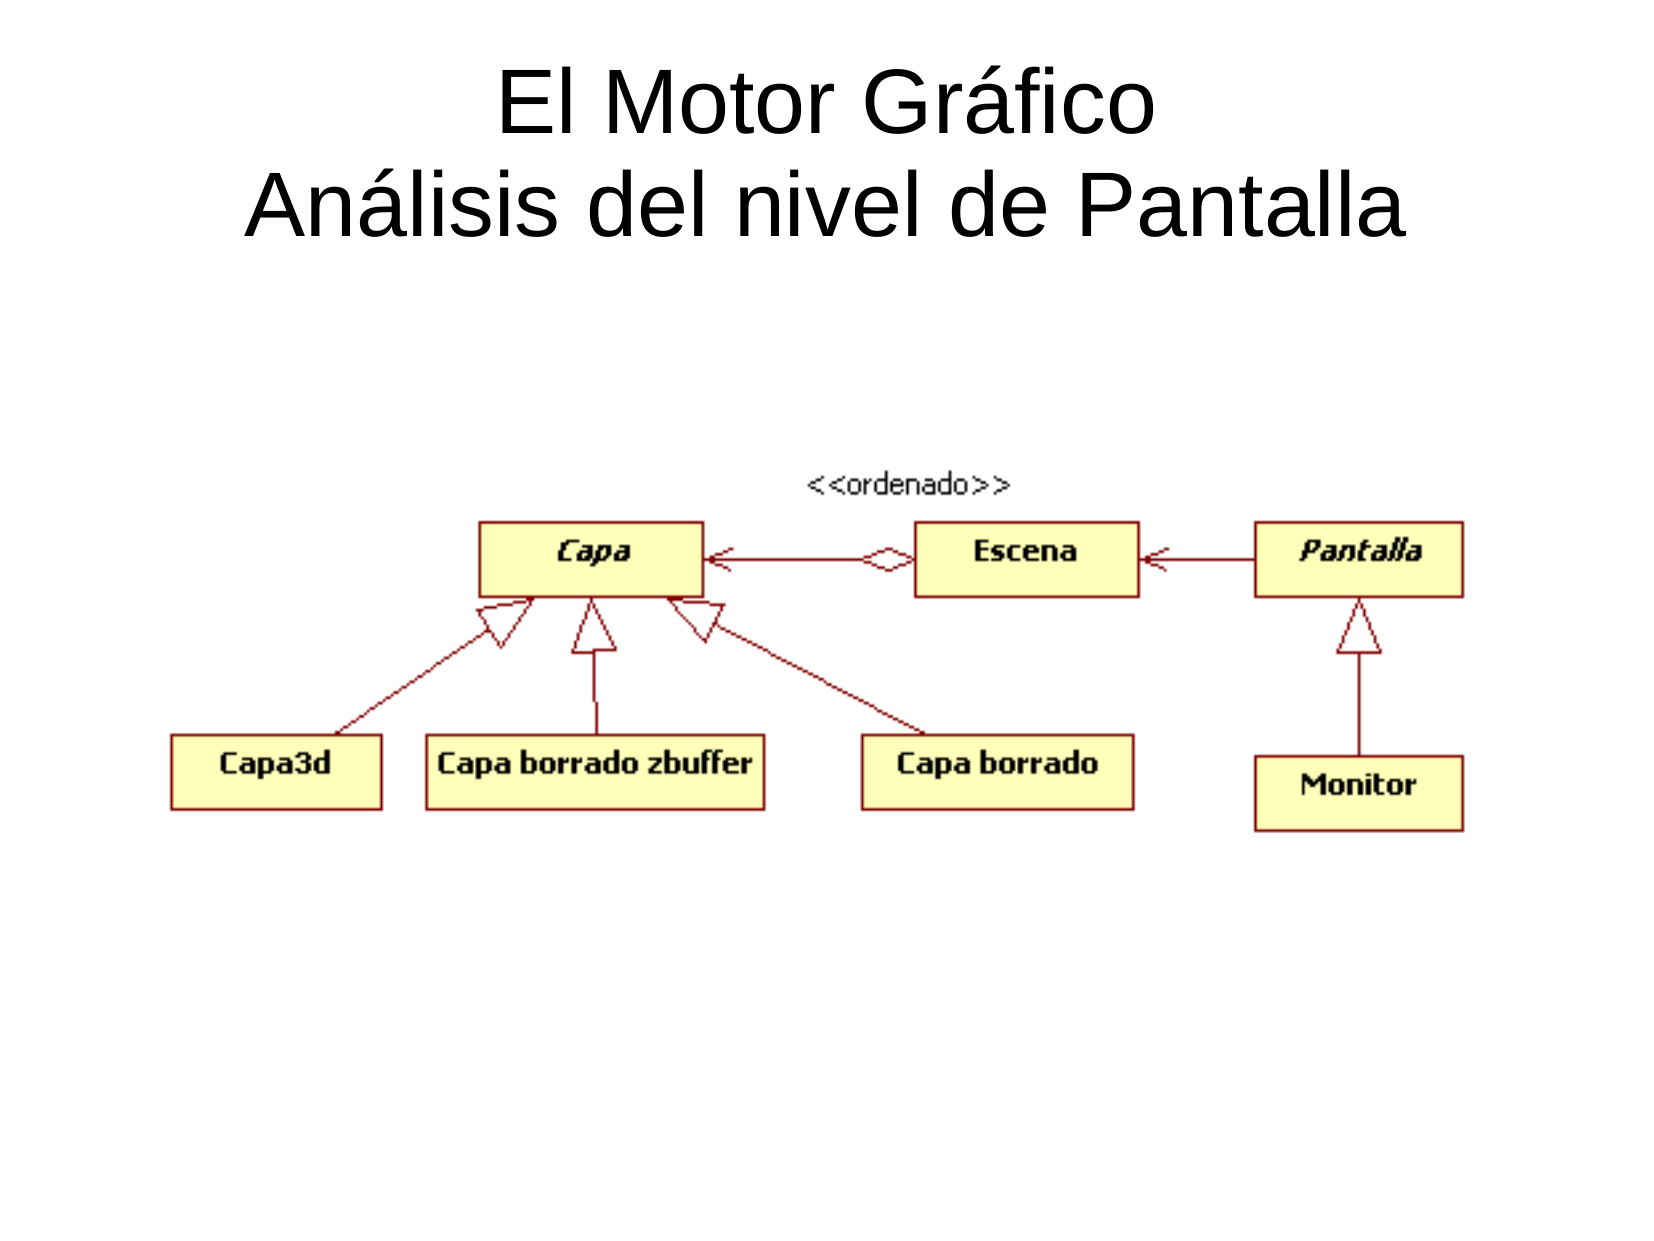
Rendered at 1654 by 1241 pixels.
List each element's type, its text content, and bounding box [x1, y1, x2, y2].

picture [118, 413, 1518, 886]
title El Motor Gráfico Análisis del nivel de Pantalla [82, 49, 1571, 257]
